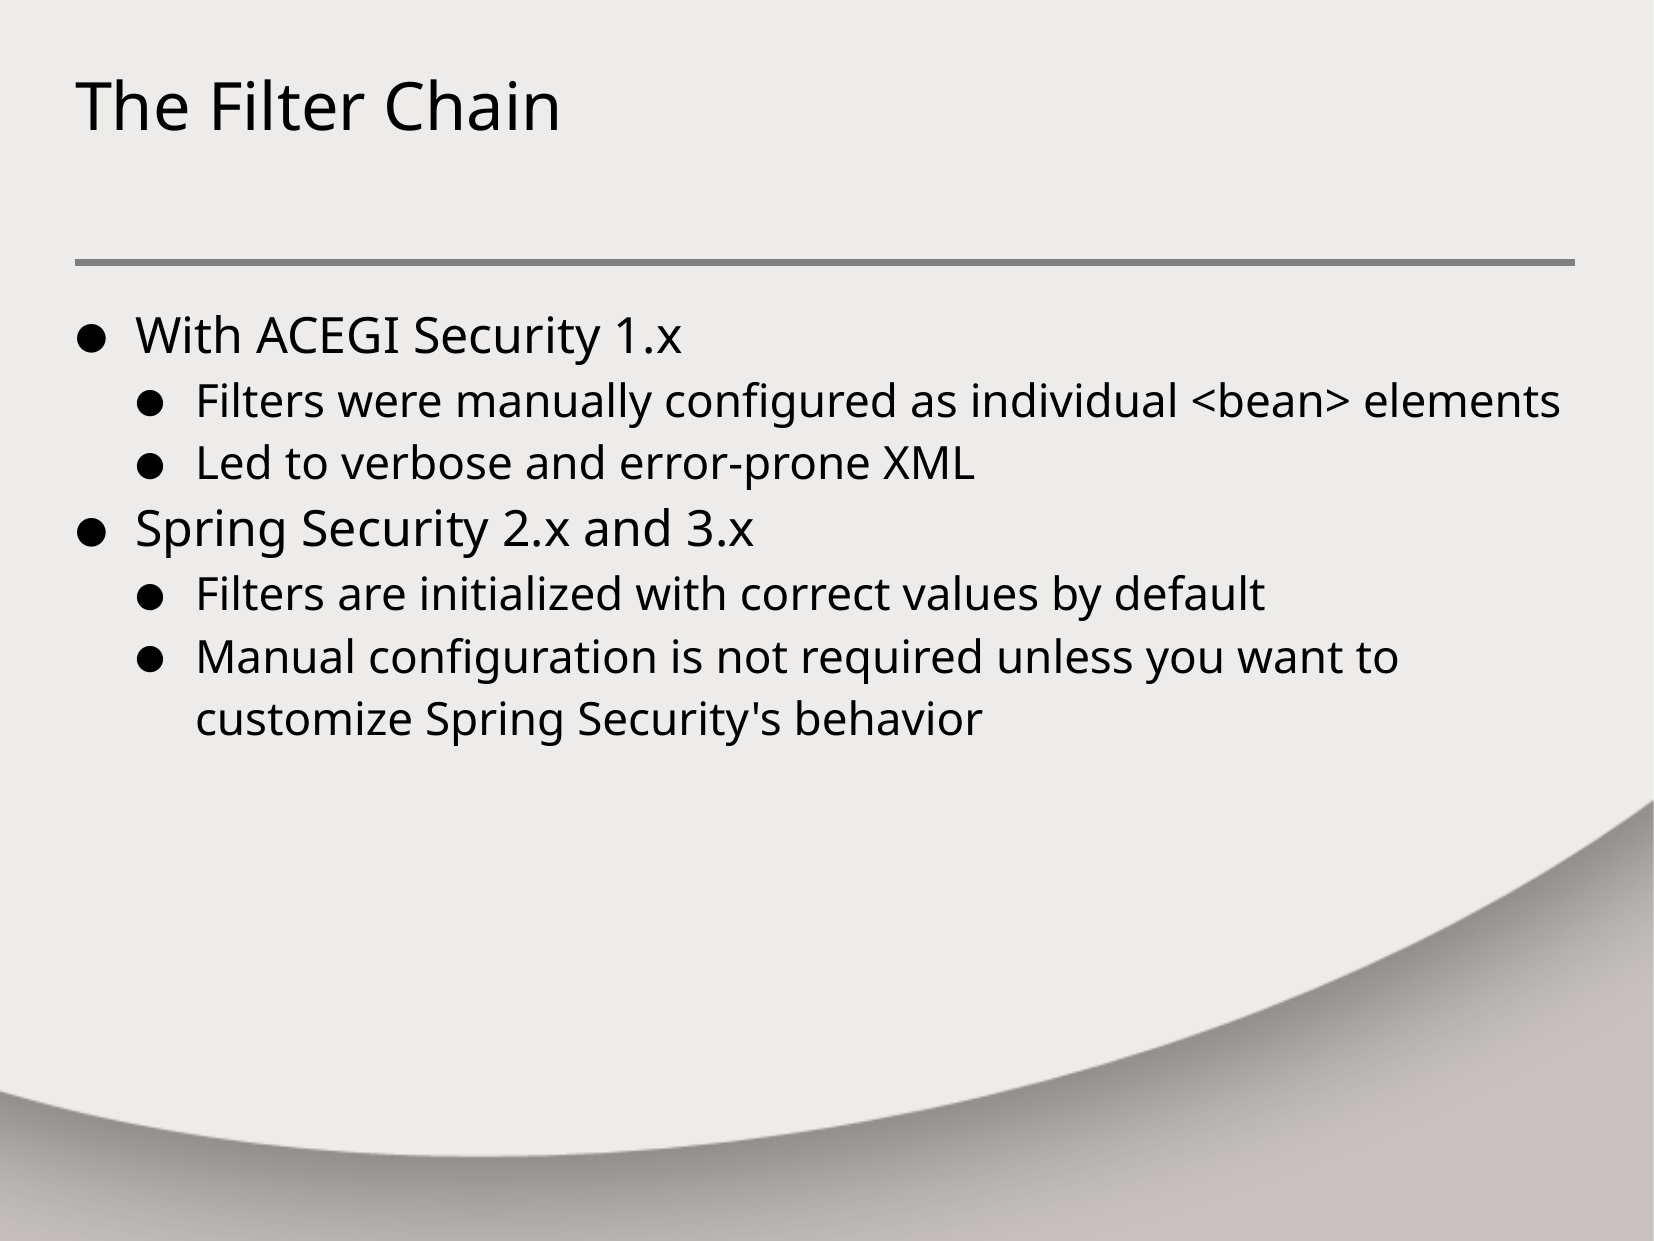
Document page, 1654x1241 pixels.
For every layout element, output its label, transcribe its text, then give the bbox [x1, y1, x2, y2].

title The Filter Chain [75, 75, 1576, 226]
list With ACEGI Security 1.x Filters were manually configured as individual <bean> elements Led to verbose and error-prone XML Spring Security 2.x and 3.x Filters are initialized with correct values by default Manual configuration is not required unless you want to customize Spring Security's behavior [75, 300, 1576, 1163]
picture [0, 0, 1654, 1241]
